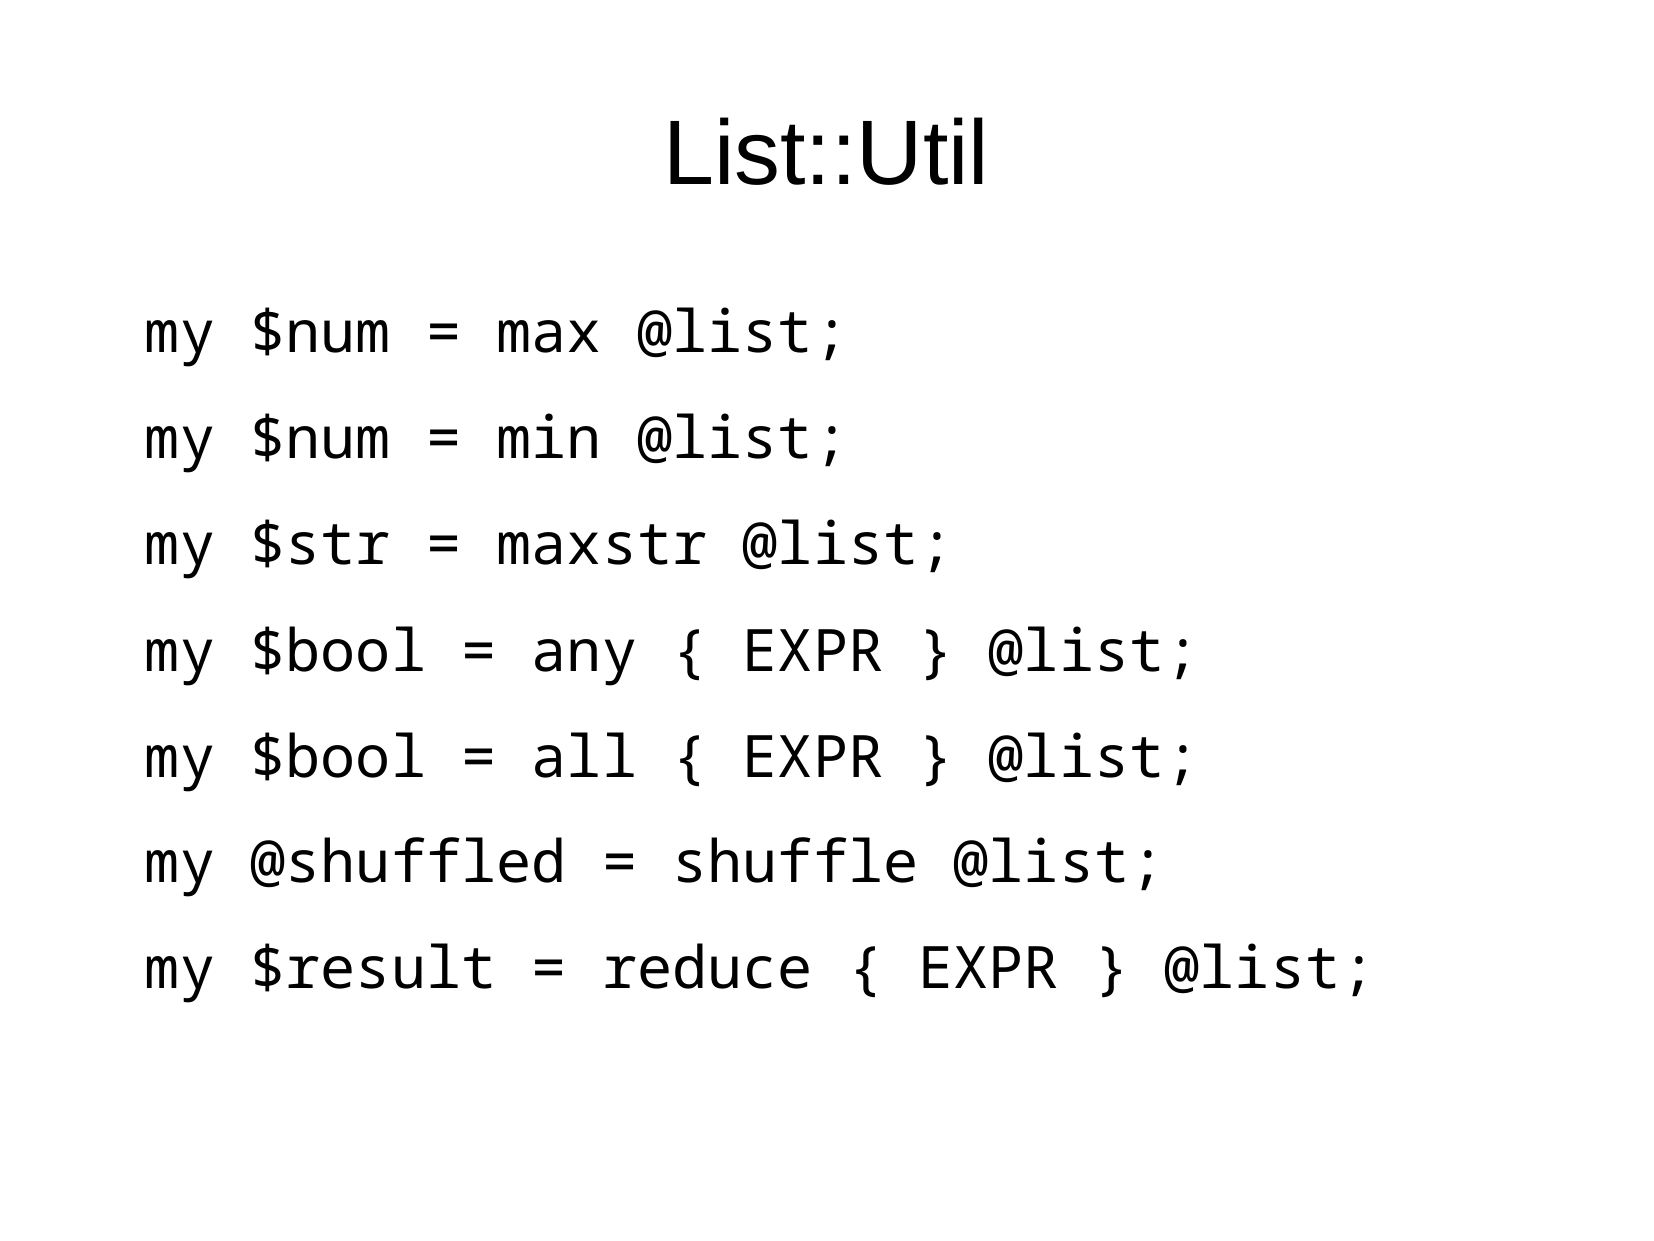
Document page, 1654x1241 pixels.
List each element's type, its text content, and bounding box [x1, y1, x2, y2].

list my $num = max @list; my $num = min @list; my $str = maxstr @list; my $bool = any { EXPR } @list; my $bool = all { EXPR } @list; my @shuffled = shuffle @list; my $result = reduce { EXPR } @list; [82, 290, 1571, 1010]
title List::Util [82, 49, 1571, 257]
